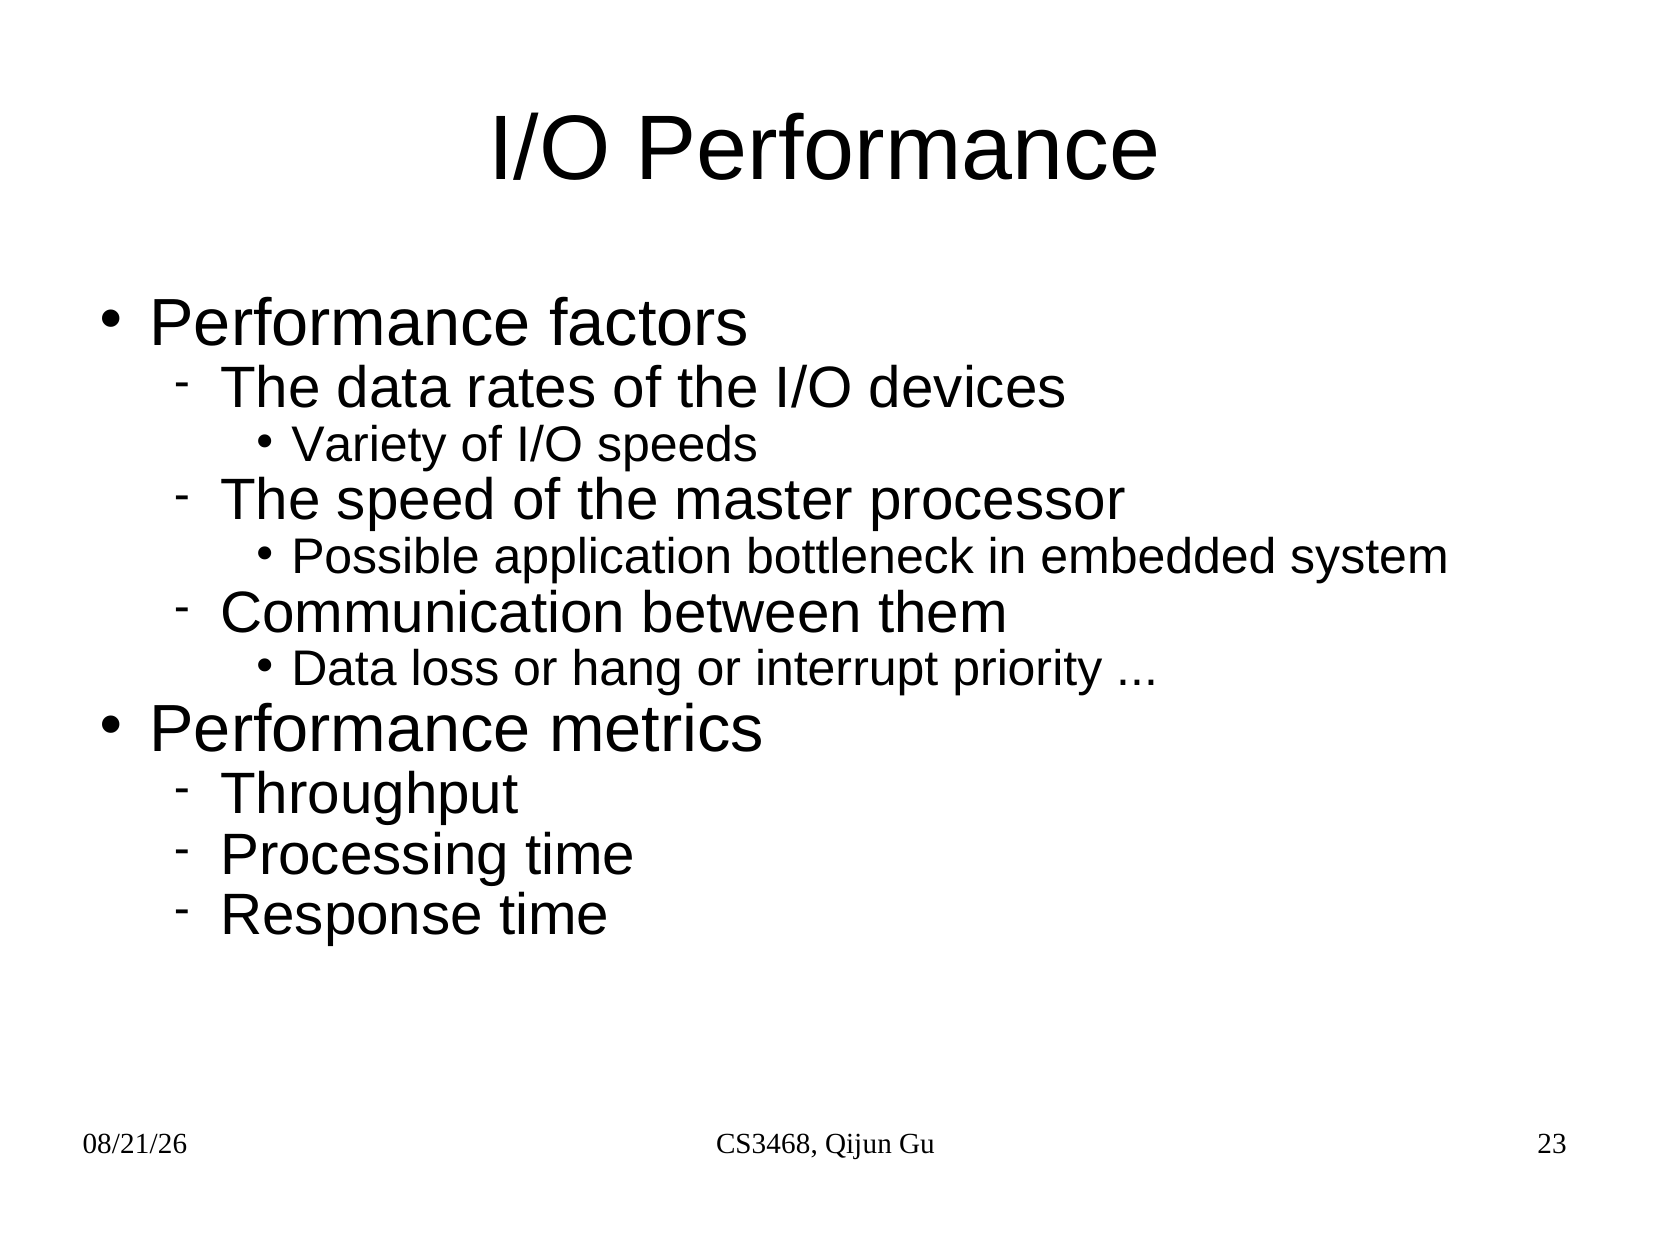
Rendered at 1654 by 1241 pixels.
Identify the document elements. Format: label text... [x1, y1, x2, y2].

list Performance factors The data rates of the I/O devices Variety of I/O speeds The speed of the master processor Possible application bottleneck in embedded system Communication between them Data loss or hang or interrupt priority ... Performance metrics Throughput Processing time Response time [82, 290, 1567, 1091]
title I/O Performance [82, 56, 1567, 246]
